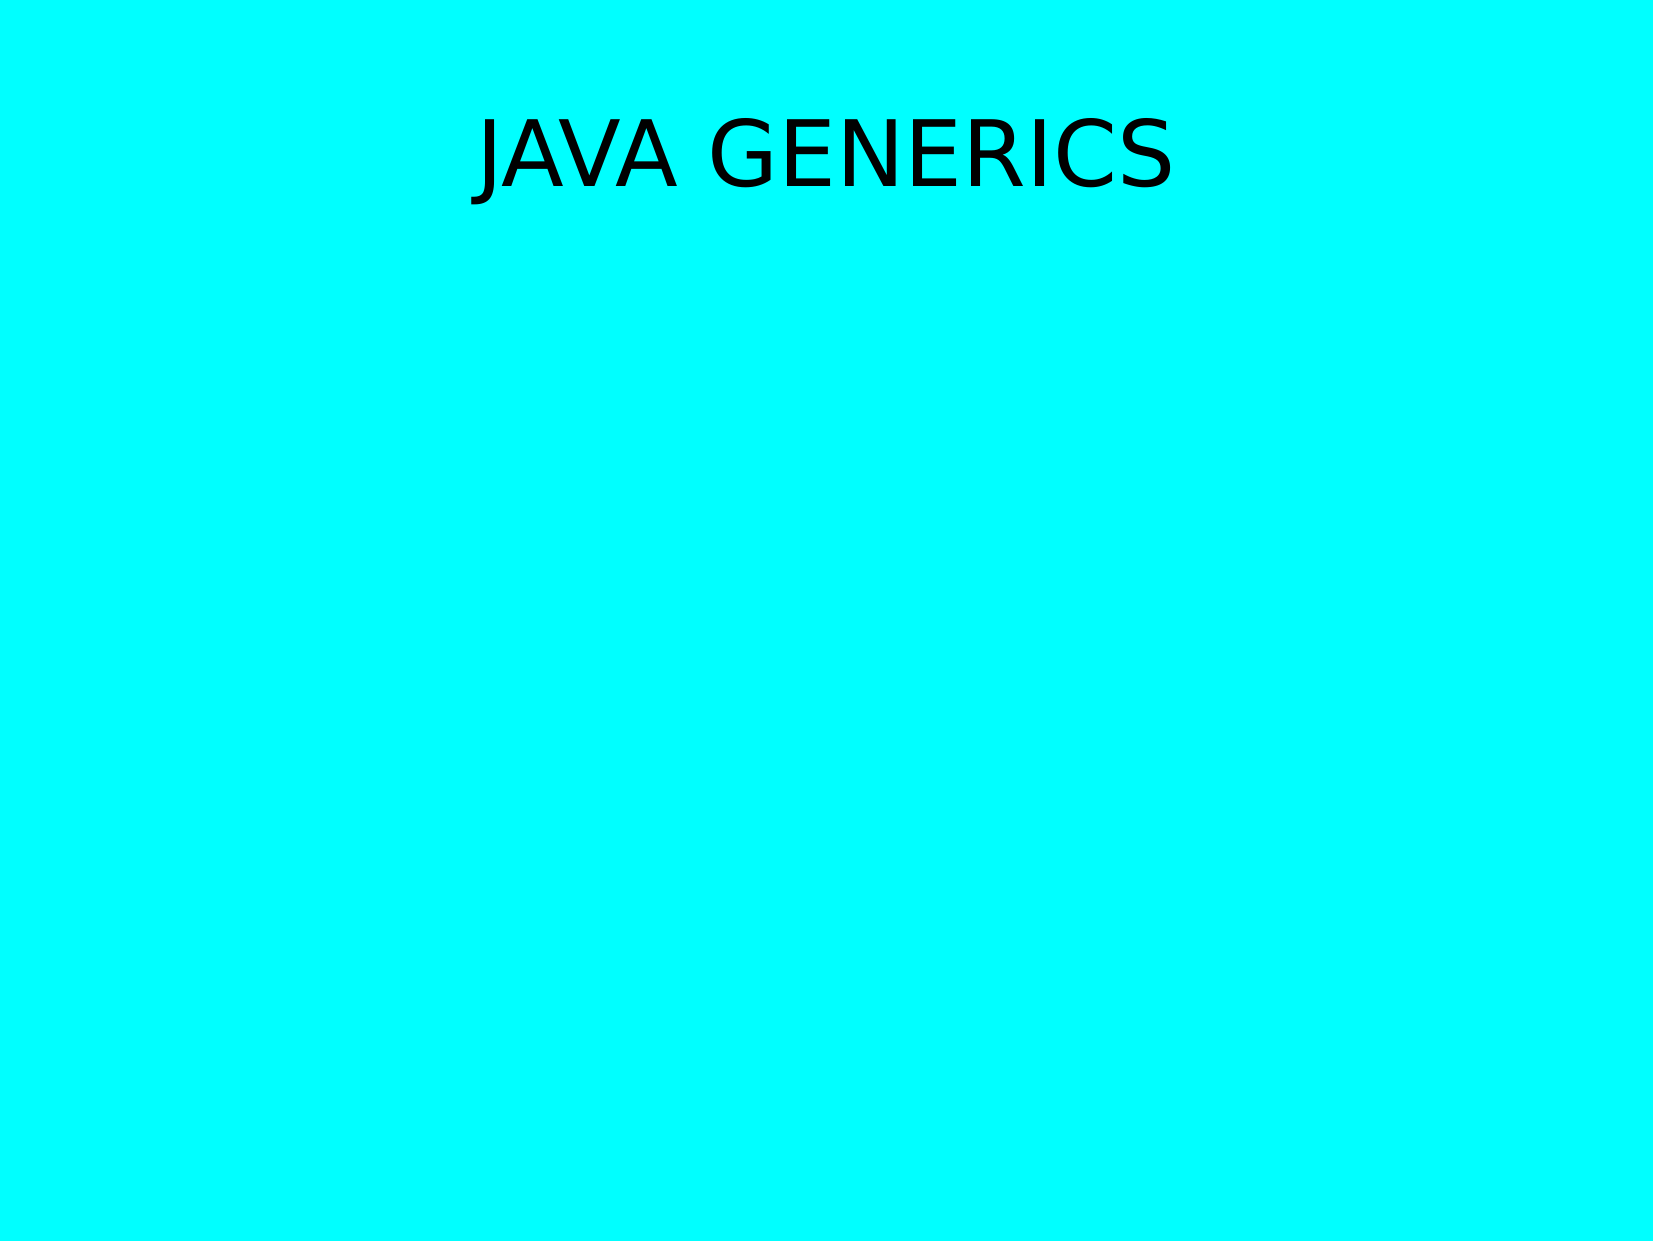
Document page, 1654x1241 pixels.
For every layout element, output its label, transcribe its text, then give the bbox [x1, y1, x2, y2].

title JAVA GENERICS [82, 45, 1571, 263]
